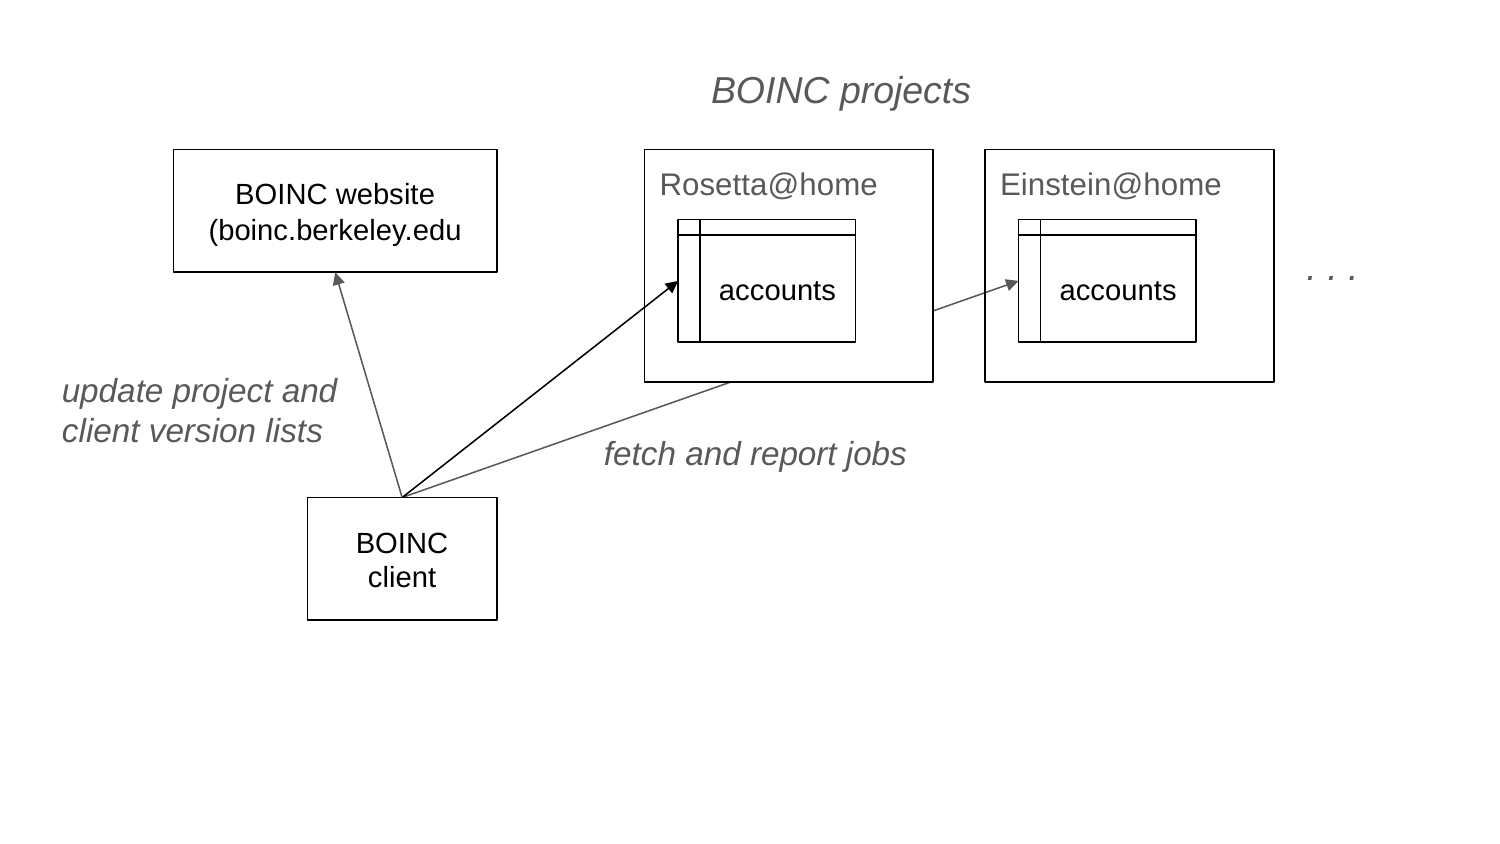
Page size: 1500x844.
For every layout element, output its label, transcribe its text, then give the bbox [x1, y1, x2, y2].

text_box Einstein@home [985, 149, 1274, 382]
text_box BOINC client [307, 497, 497, 621]
text_box . . . [1291, 227, 1500, 303]
text_box BOINC projects [695, 51, 1066, 127]
text_box Rosetta@home [644, 149, 934, 382]
text_box update project and client version lists [46, 354, 497, 465]
text_box accounts [1019, 220, 1196, 342]
text_box fetch and report jobs [588, 416, 1039, 487]
text_box accounts [678, 220, 855, 342]
text_box BOINC website (boinc.berkeley.edu [173, 149, 497, 273]
